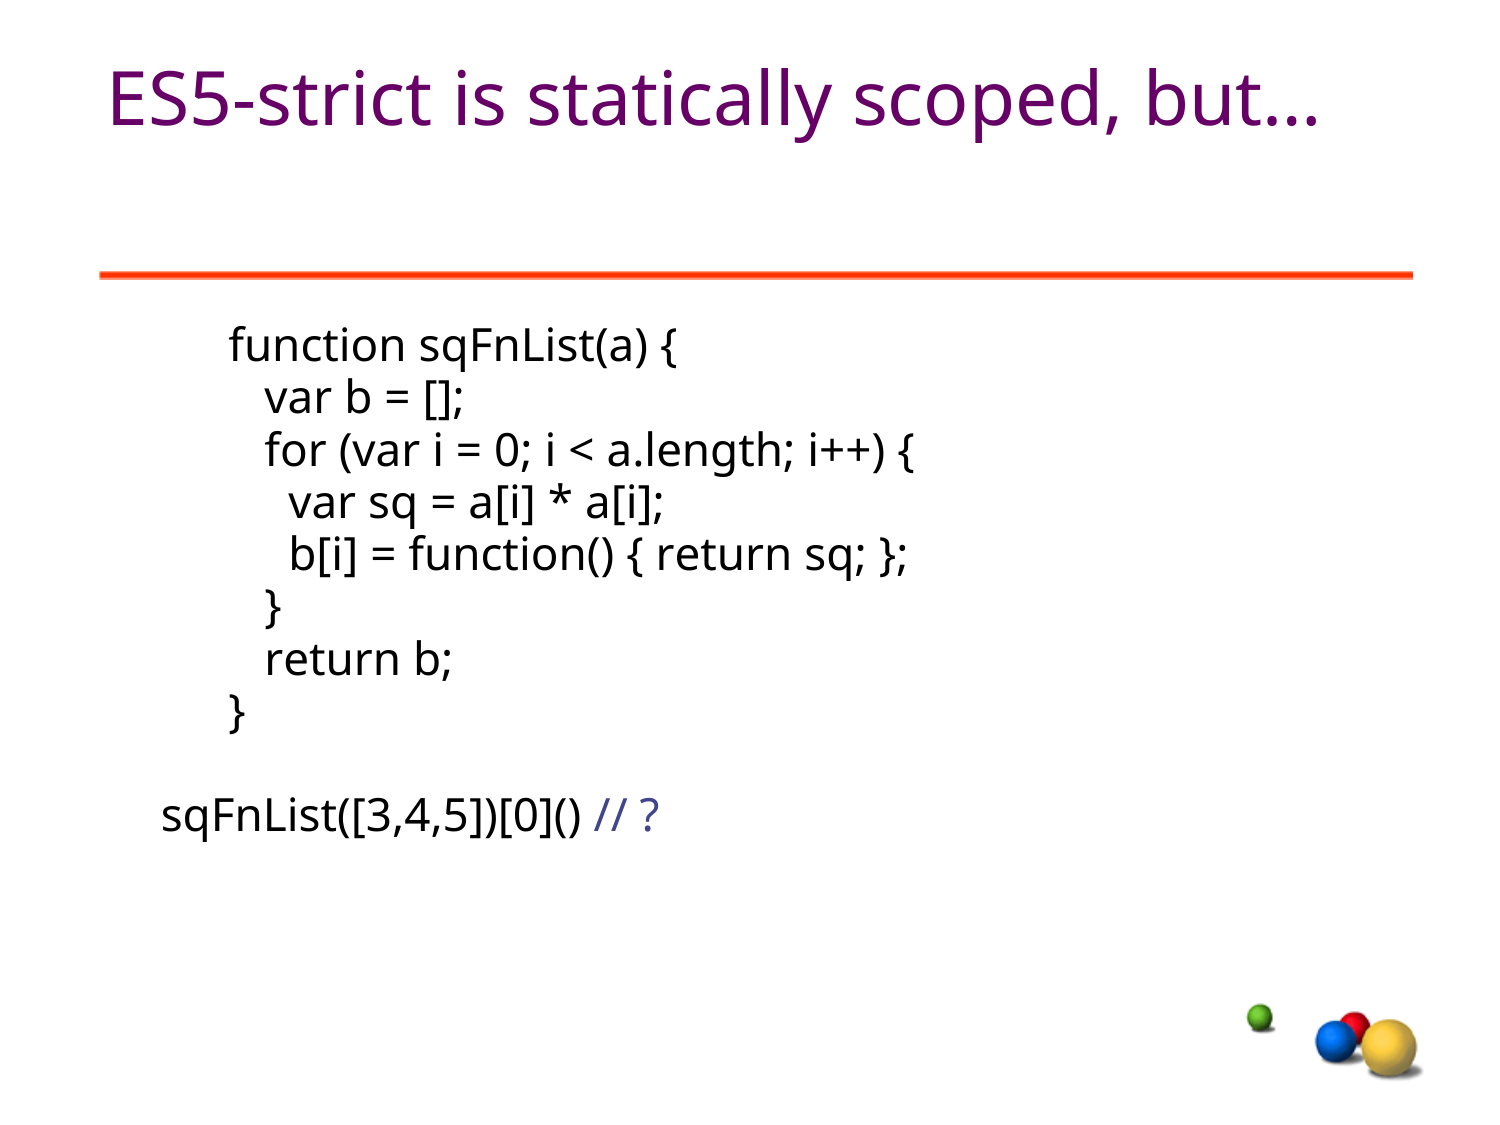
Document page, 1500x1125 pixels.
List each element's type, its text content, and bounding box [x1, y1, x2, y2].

picture [1224, 999, 1449, 1083]
picture [99, 271, 1413, 280]
title ES5-strict is statically scoped, but… [106, 57, 1369, 231]
subtitle function sqFnList(a) { var b = []; for (var i = 0; i < a.length; i++) { var sq = a[i] * a[i]; b[i] = function() { return sq; }; } return b; } sqFnList([3,4,5])[0]() // ? [144, 320, 1407, 981]
